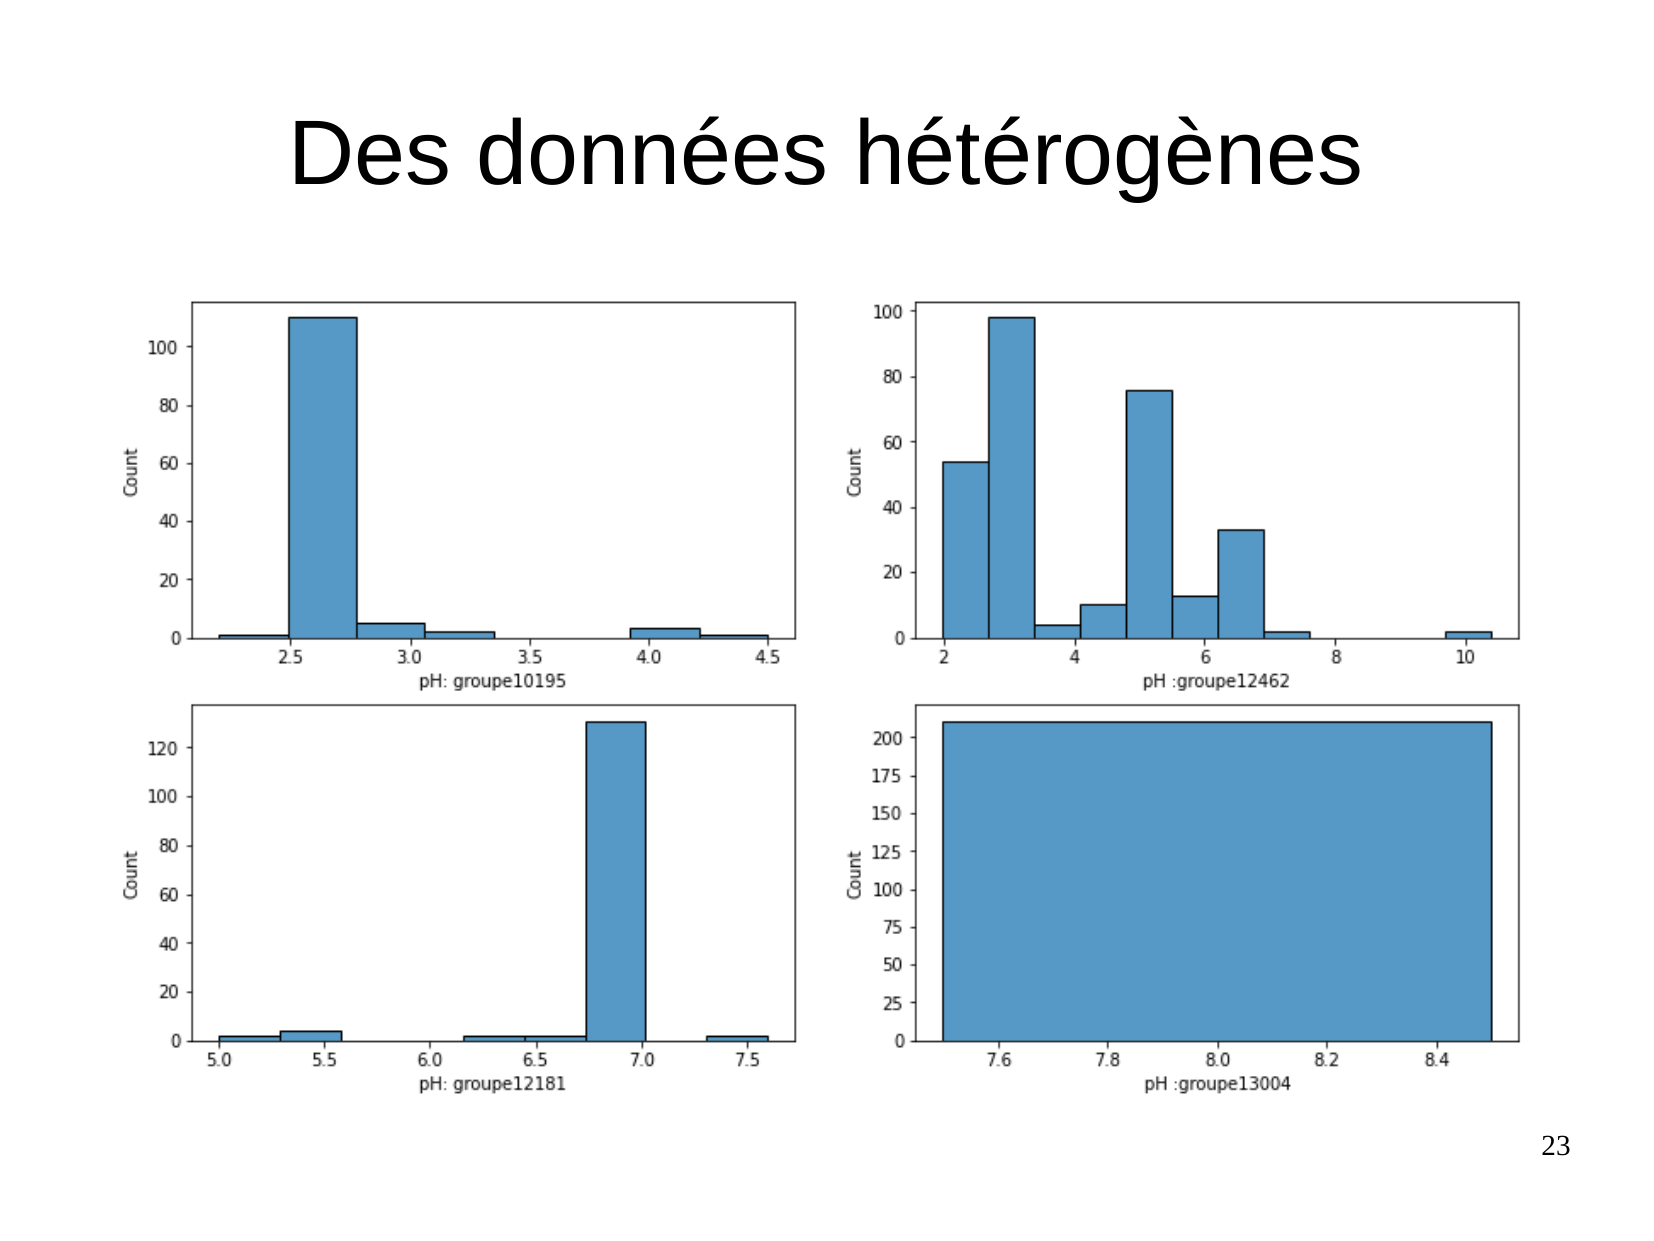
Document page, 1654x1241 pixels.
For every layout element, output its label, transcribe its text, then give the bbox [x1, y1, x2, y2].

picture [105, 290, 1549, 1109]
title Des données hétérogènes [82, 49, 1571, 257]
